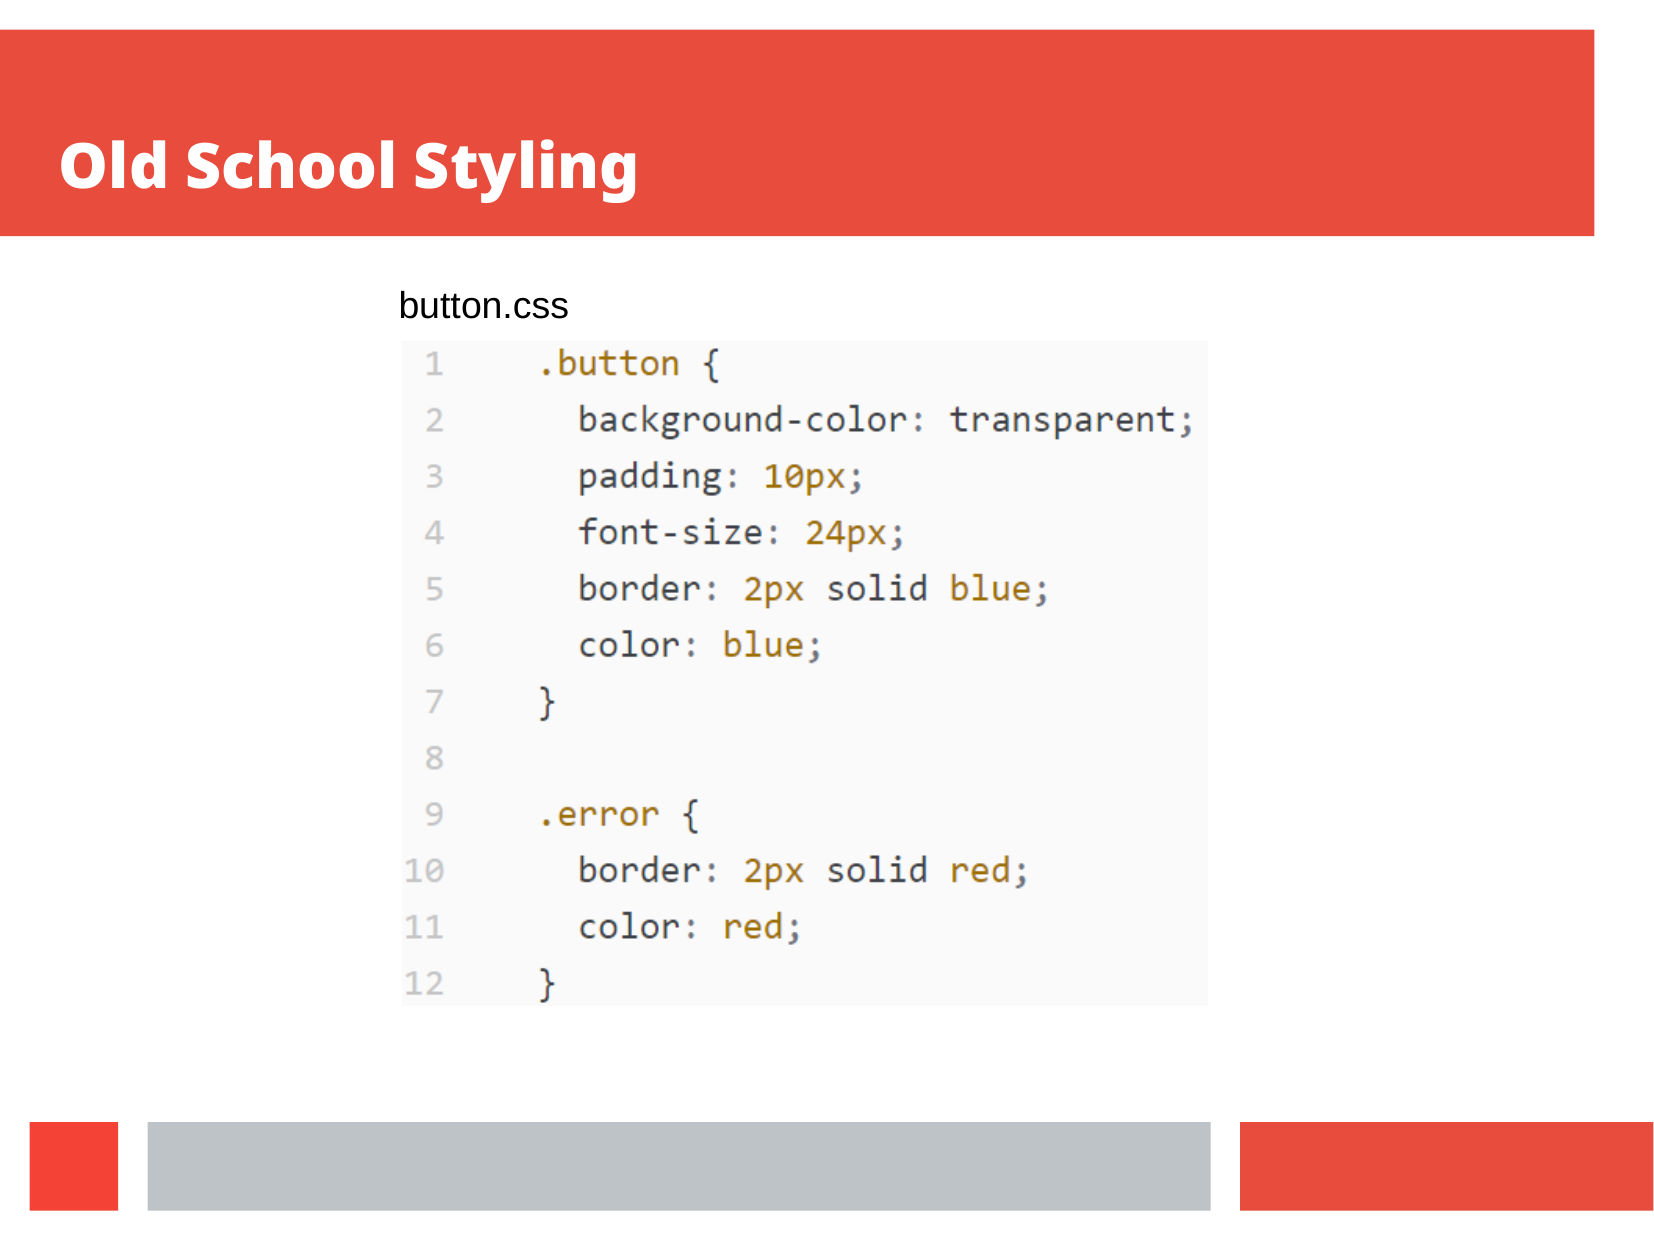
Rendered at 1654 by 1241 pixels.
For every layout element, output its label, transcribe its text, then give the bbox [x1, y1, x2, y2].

text_box button.css [383, 277, 585, 335]
picture [402, 341, 1208, 1007]
title Old School Styling [59, 59, 1595, 207]
